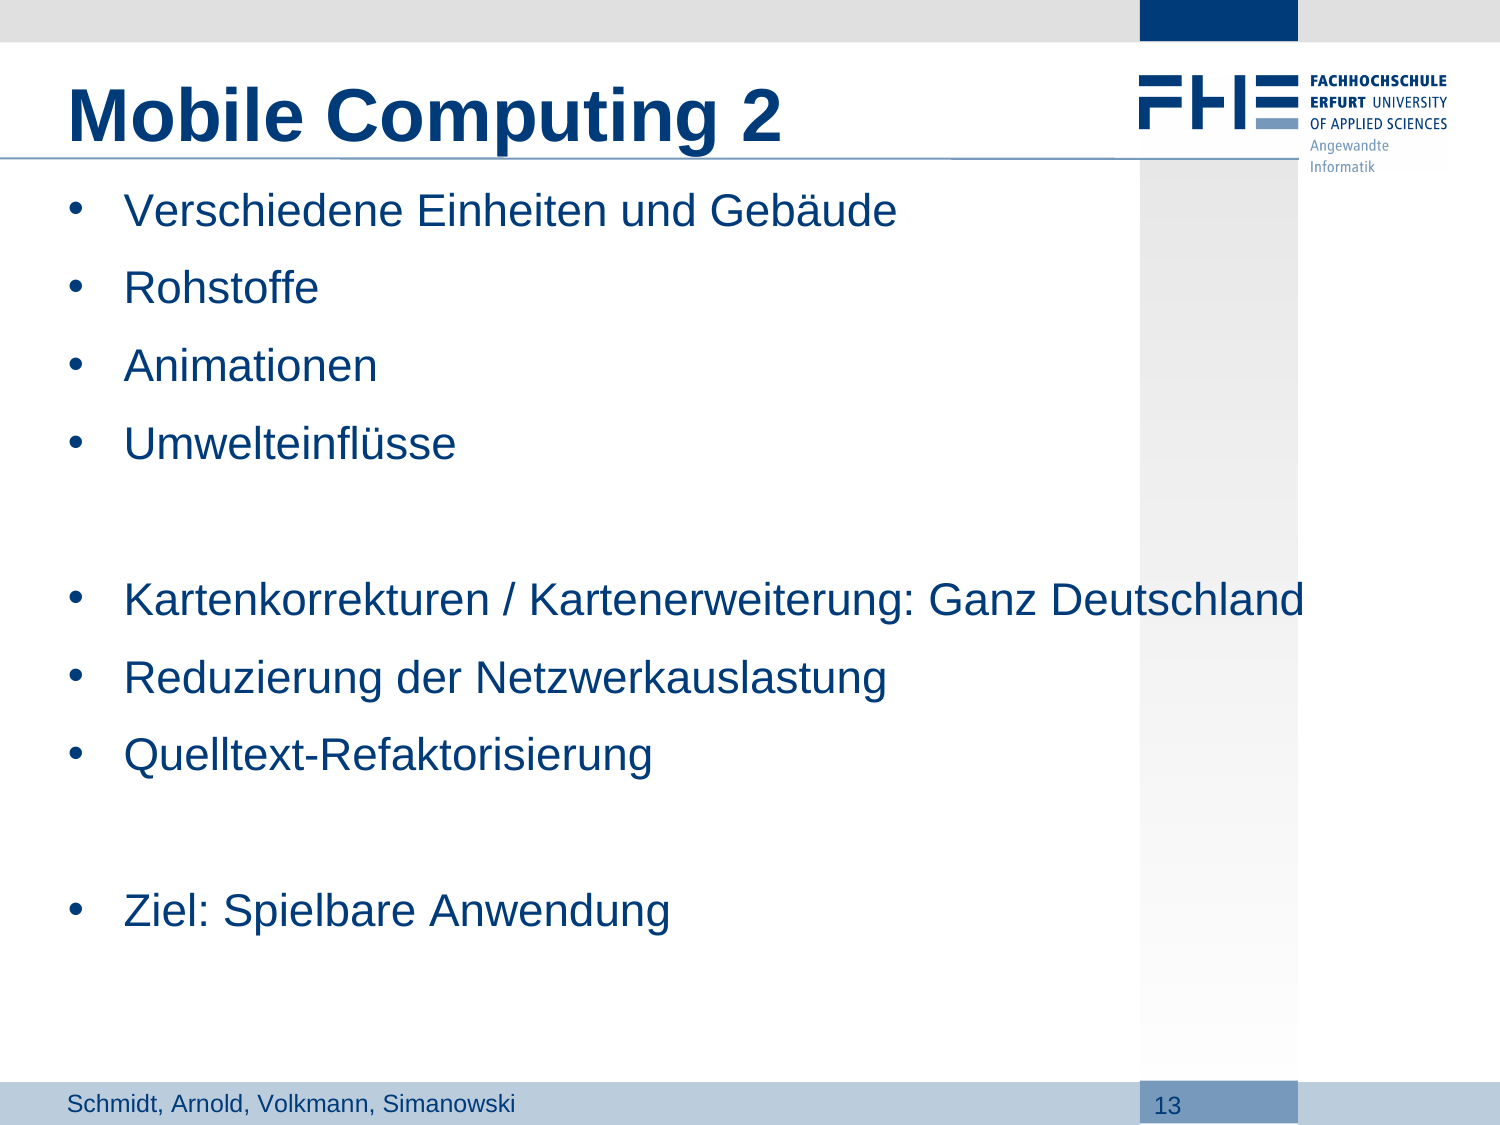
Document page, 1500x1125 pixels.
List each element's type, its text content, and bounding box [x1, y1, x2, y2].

list Verschiedene Einheiten und Gebäude Rohstoffe Animationen Umwelteinflüsse Kartenkorrekturen / Kartenerweiterung: Ganz Deutschland Reduzierung der Netzwerkauslastung Quelltext-Refaktorisierung Ziel: Spielbare Anwendung [53, 172, 1500, 1083]
title Mobile Computing 2 [53, 58, 1140, 142]
picture [1139, 75, 1447, 172]
